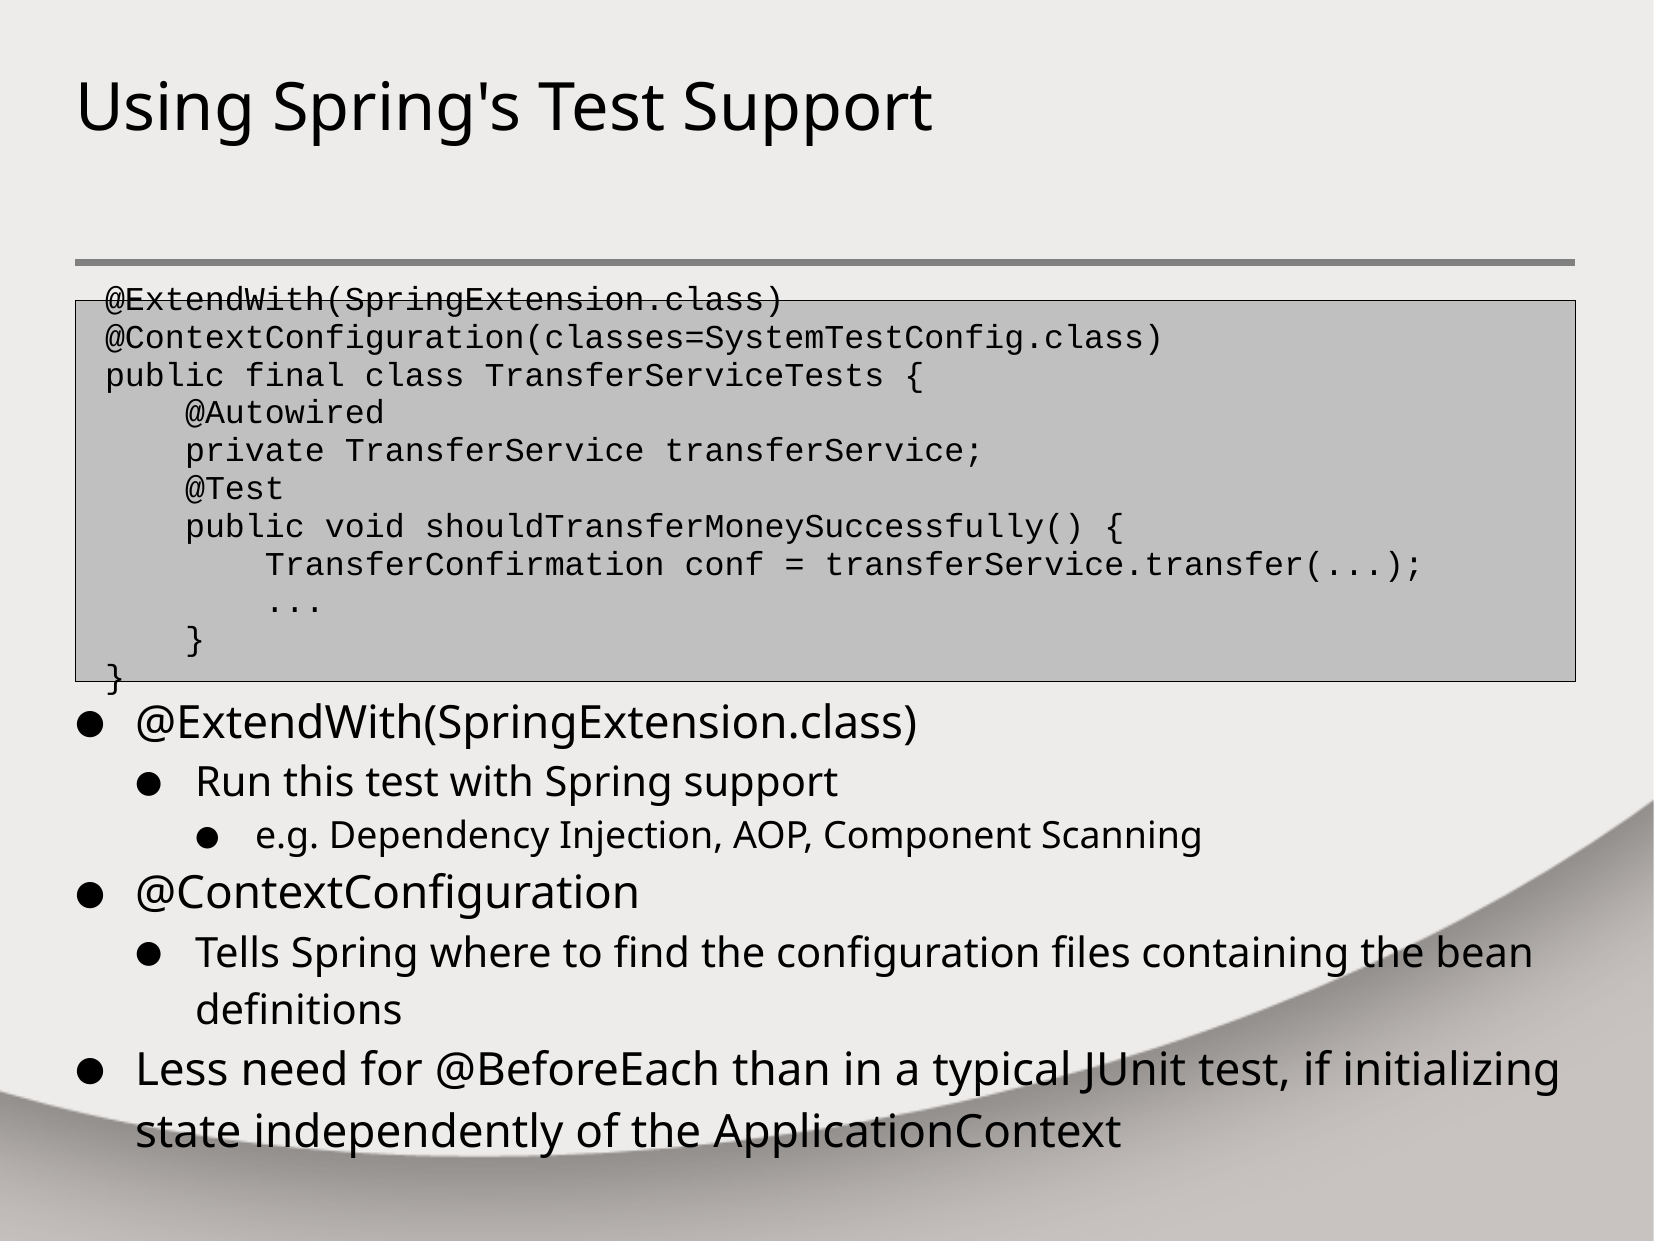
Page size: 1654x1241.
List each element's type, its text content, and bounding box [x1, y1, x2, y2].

list @ExtendWith(SpringExtension.class) Run this test with Spring support e.g. Dependency Injection, AOP, Component Scanning @ContextConfiguration Tells Spring where to find the configuration files containing the bean definitions Less need for @BeforeEach than in a typical JUnit test, if initializing state independently of the ApplicationContext [75, 300, 1576, 1163]
title Using Spring's Test Support [75, 75, 1576, 226]
picture [0, 0, 1654, 1241]
